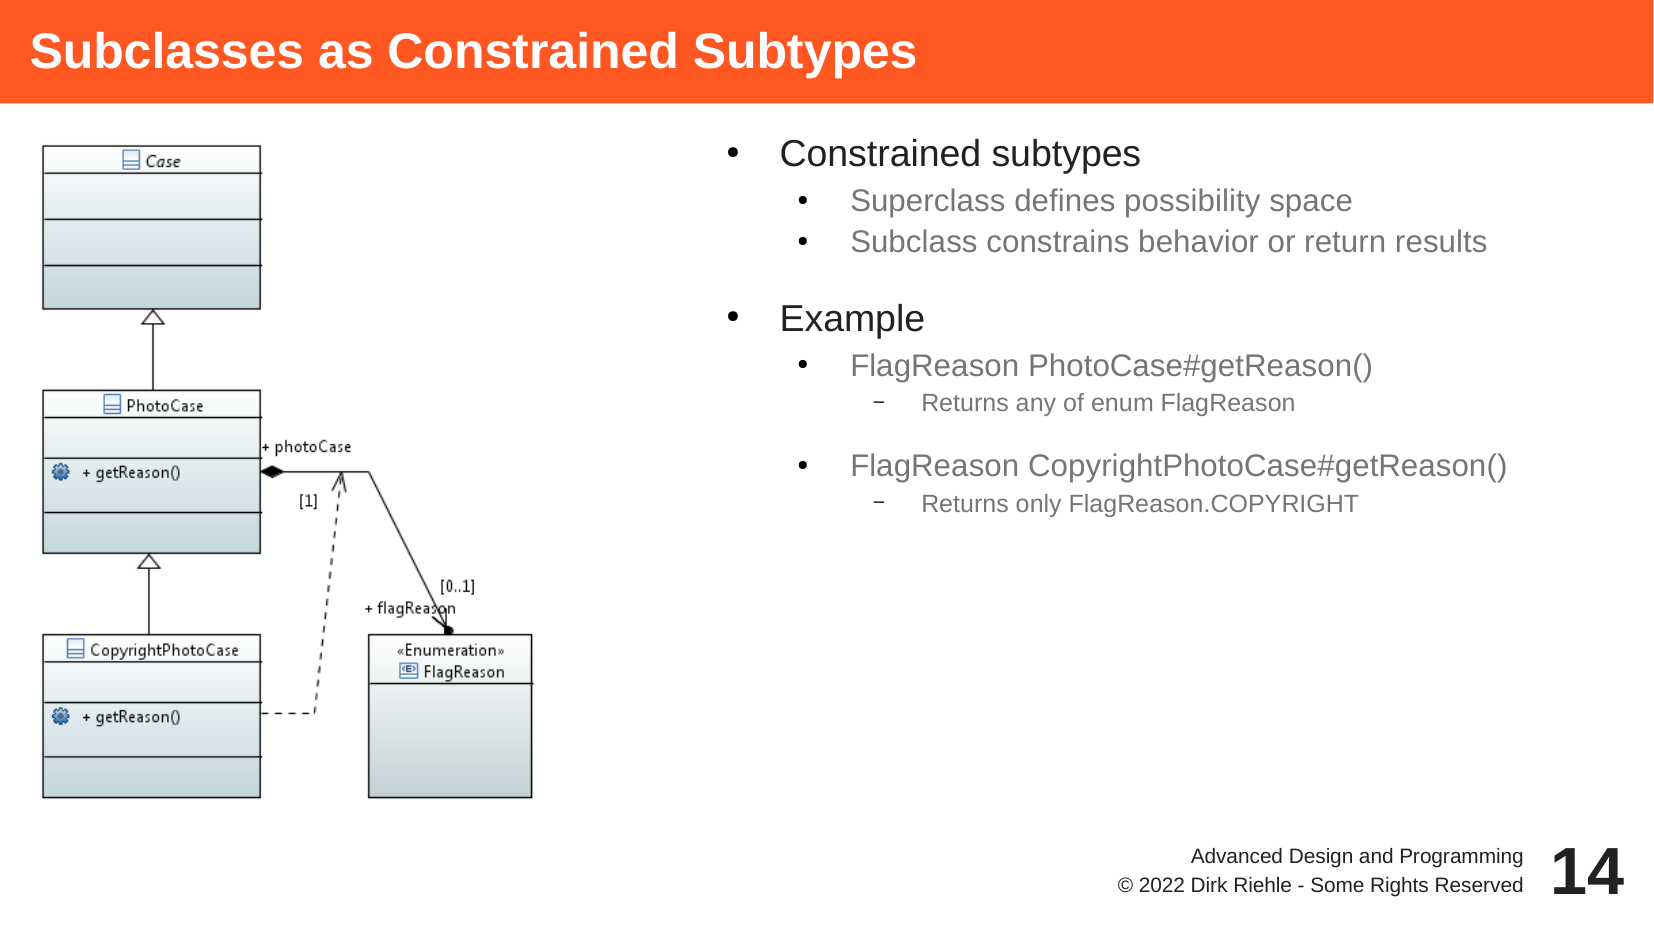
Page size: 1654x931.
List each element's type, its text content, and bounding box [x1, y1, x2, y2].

title Subclasses as Constrained Subtypes [0, 0, 1654, 104]
picture [29, 132, 546, 813]
list Constrained subtypes Superclass defines possibility space Subclass constrains behavior or return results Example FlagReason PhotoCase#getReason() Returns any of enum FlagReason FlagReason CopyrightPhotoCase#getReason() Returns only FlagReason.COPYRIGHT [708, 132, 1595, 813]
